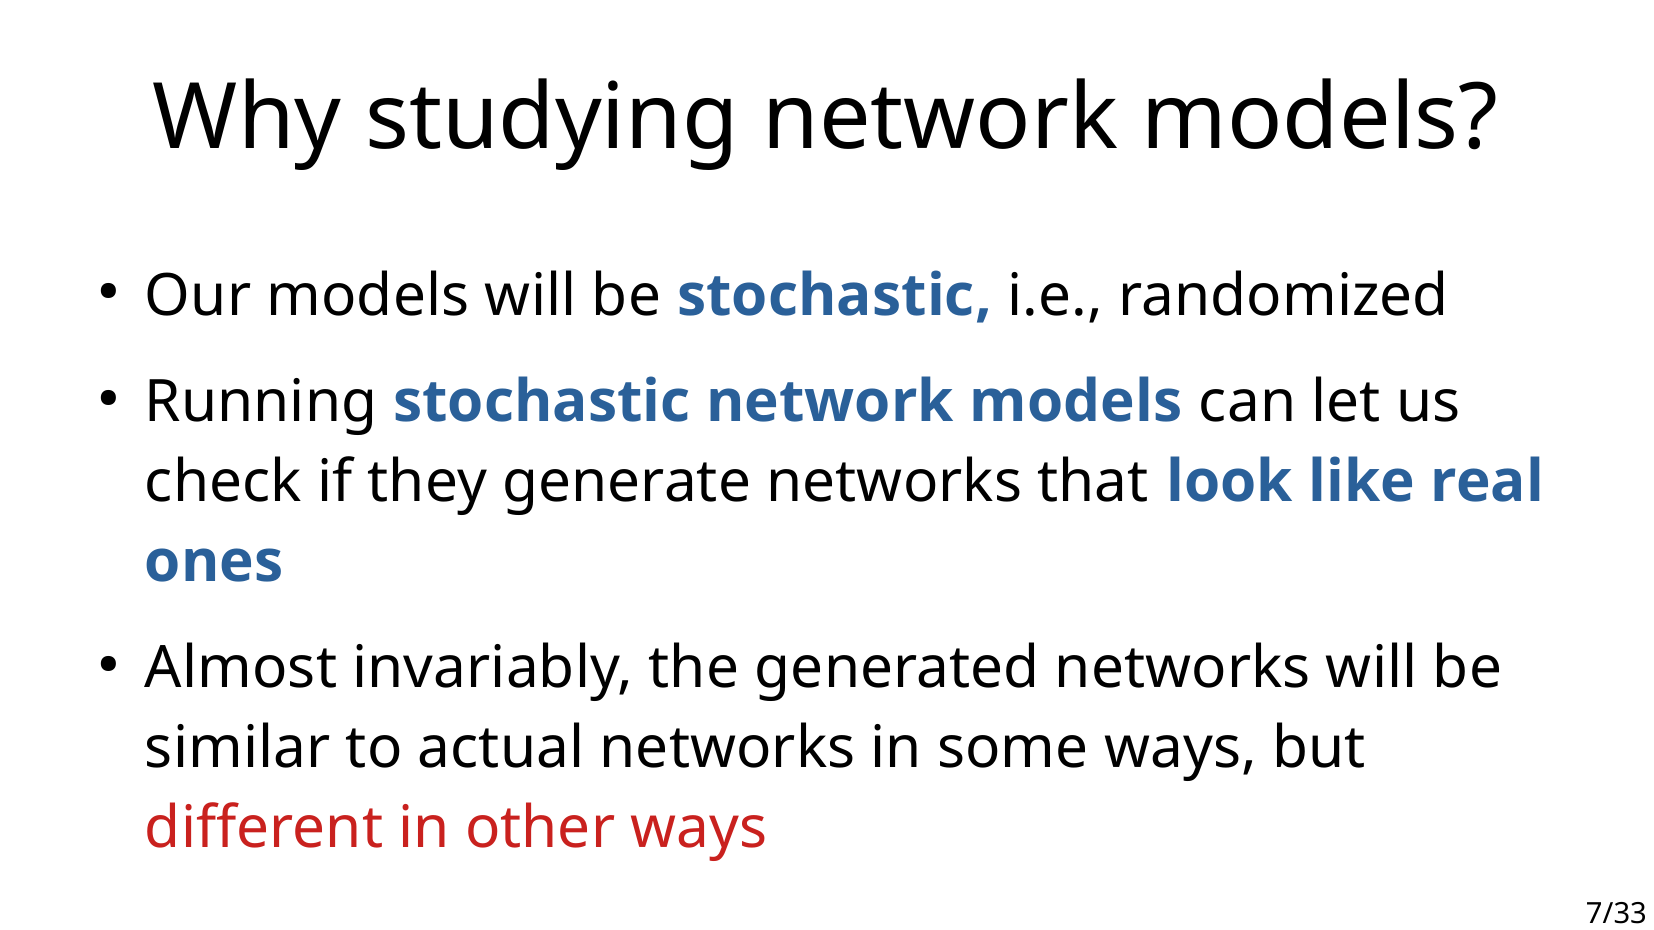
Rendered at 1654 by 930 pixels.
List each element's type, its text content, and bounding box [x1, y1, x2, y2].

title Why studying network models? [82, 1, 1571, 225]
list Our models will be stochastic, i.e., randomized Running stochastic network models can let us check if they generate networks that look like real ones Almost invariably, the generated networks will be similar to actual networks in some ways, but different in other ways [82, 252, 1571, 871]
